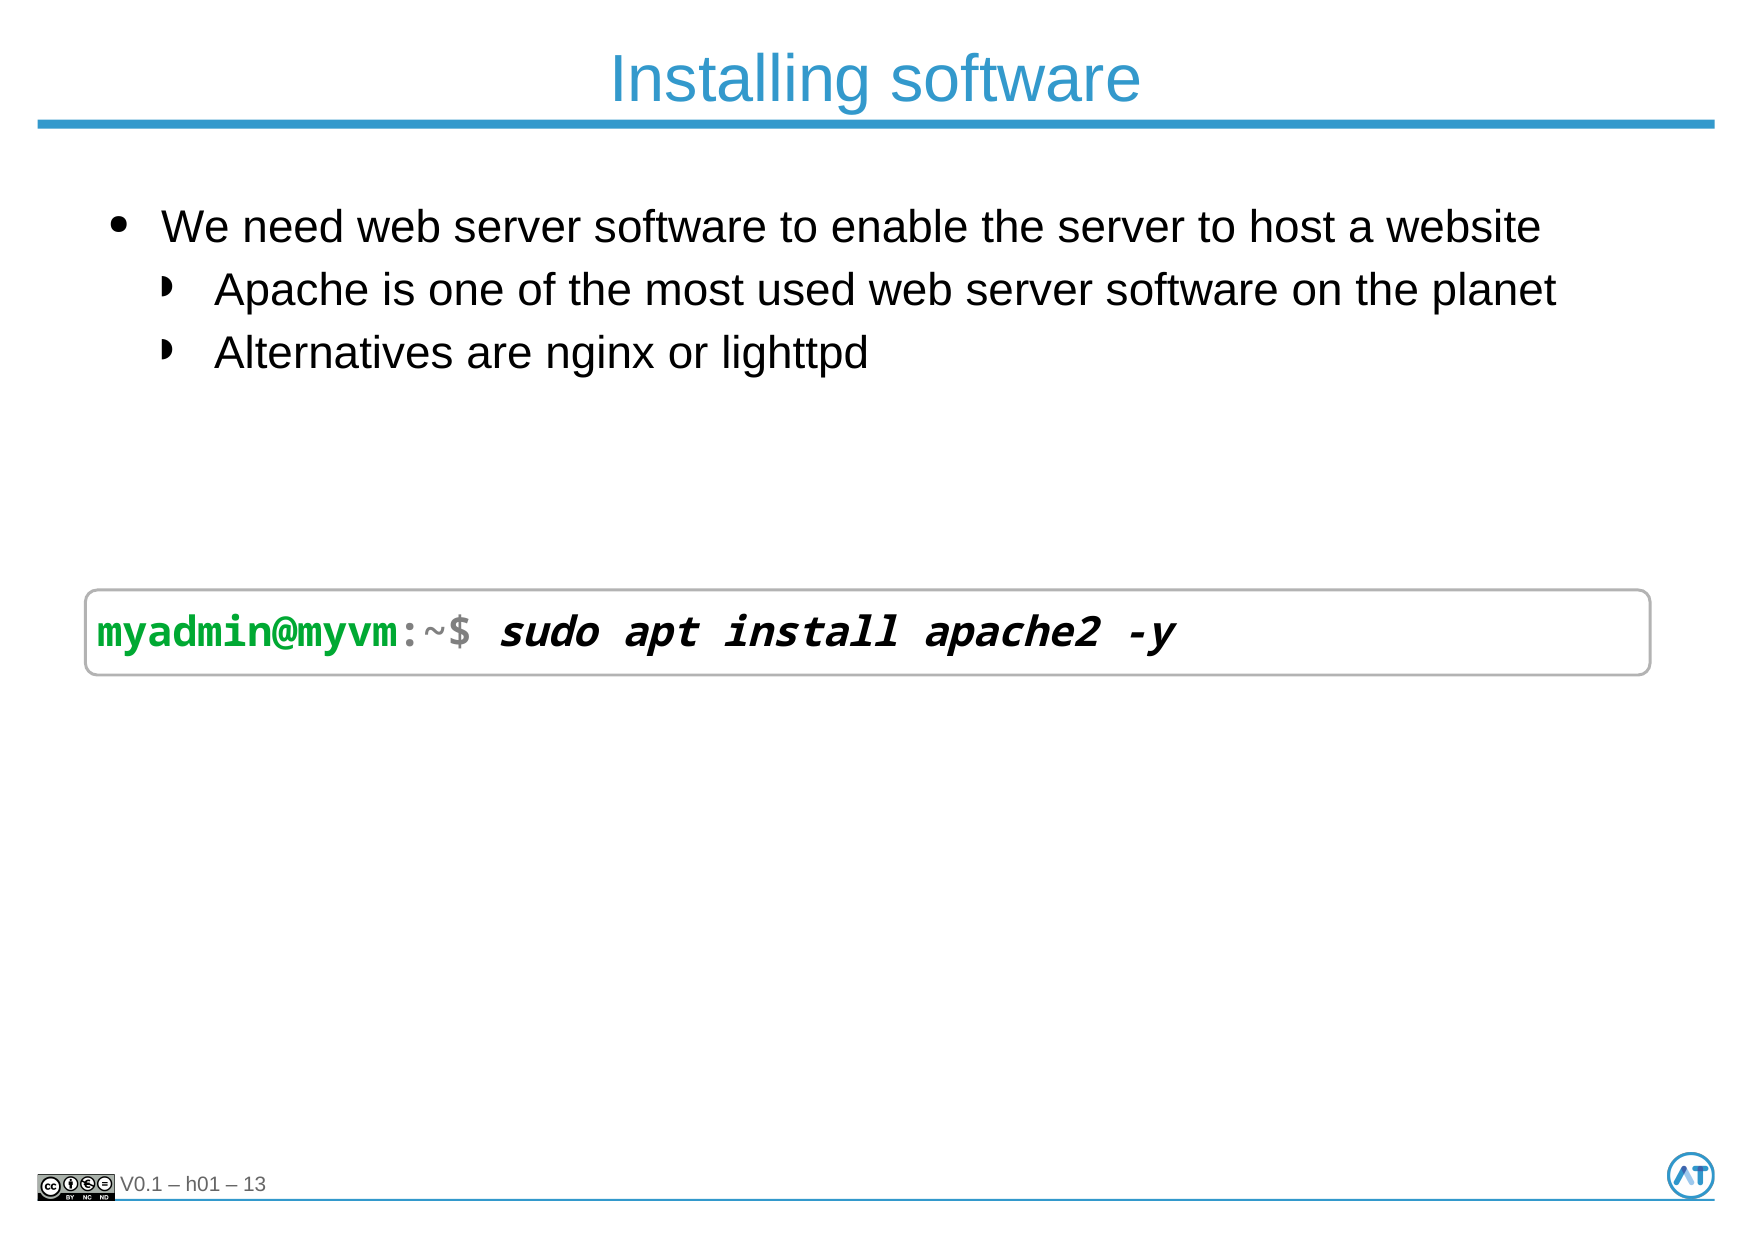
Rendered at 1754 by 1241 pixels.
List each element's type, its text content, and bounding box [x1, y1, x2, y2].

text_box myadmin@myvm:~$ sudo apt install apache2 -y [85, 589, 1651, 676]
picture [37, 1174, 115, 1201]
picture [1667, 1152, 1715, 1199]
title Installing software [37, 37, 1715, 120]
text_box We need web server software to enable the server to host a website Apache is one of the most used web server software on the planet Alternatives are nginx or lighttpd [90, 200, 1613, 450]
